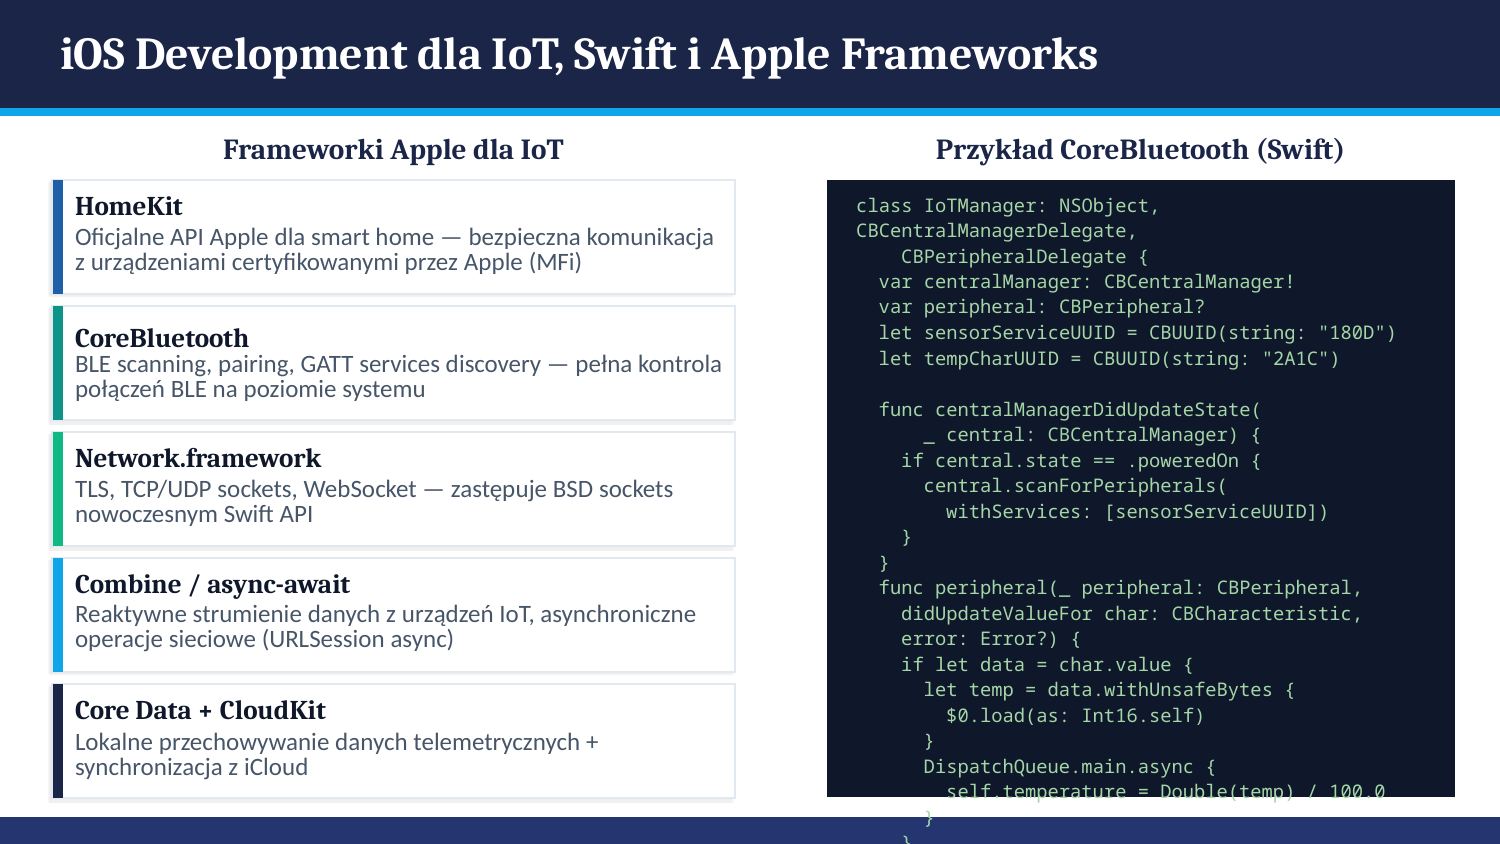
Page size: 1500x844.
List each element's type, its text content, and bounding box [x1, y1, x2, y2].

text_box Core Data + CloudKit [75, 684, 728, 729]
text_box class IoTManager: NSObject, CBCentralManagerDelegate, CBPeripheralDelegate { var centralManager: CBCentralManager! var peripheral: CBPeripheral? let sensorServiceUUID = CBUUID(string: "180D") let tempCharUUID = CBUUID(string: "2A1C") func centralManagerDidUpdateState( _ central: CBCentralManager) { if central.state == .poweredOn { central.scanForPeripherals( withServices: [sensorServiceUUID]) } } func peripheral(_ peripheral: CBPeripheral, didUpdateValueFor char: CBCharacteristic, error: Error?) { if let data = char.value { let temp = data.withUnsafeBytes { $0.load(as: Int16.self) } DispatchQueue.main.async { self.temperature = Double(temp) / 100.0 } } } } [856, 192, 1448, 743]
text_box Reaktywne strumienie danych z urządzeń IoT, asynchroniczne operacje sieciowe (URLSession async) [75, 603, 728, 651]
text_box [52, 306, 735, 420]
text_box HomeKit [75, 180, 728, 225]
text_box [1355, 789, 1360, 797]
text_box Combine / async-await [75, 558, 728, 603]
text_box TLS, TCP/UDP sockets, WebSocket — zastępuje BSD sockets nowoczesnym Swift API [75, 477, 728, 529]
text_box BLE scanning, pairing, GATT services discovery — pełna kontrola połączeń BLE na poziomie systemu [75, 351, 728, 407]
text_box Przykład CoreBluetooth (Swift) [827, 128, 1455, 173]
text_box [1163, 786, 1169, 797]
text_box [52, 684, 735, 798]
text_box [52, 180, 735, 294]
text_box [52, 432, 735, 546]
text_box Lokalne przechowywanie danych telemetrycznych + synchronizacja z iCloud [75, 729, 728, 785]
text_box [52, 558, 735, 672]
text_box [1344, 789, 1349, 797]
text_box Network.framework [75, 432, 728, 477]
text_box iOS Development dla IoT, Swift i Apple Frameworks [60, 6, 1440, 104]
text_box CoreBluetooth [75, 312, 728, 351]
text_box Frameworki Apple dla IoT [52, 128, 735, 173]
text_box [0, 817, 1500, 844]
text_box Oficjalne API Apple dla smart home — bezpieczna komunikacja z urządzeniami certyfikowanymi przez Apple (MFi) [75, 225, 728, 278]
text_box [1378, 789, 1383, 797]
text_box [1174, 789, 1180, 797]
text_box [827, 180, 1455, 797]
text_box [0, 0, 1500, 116]
